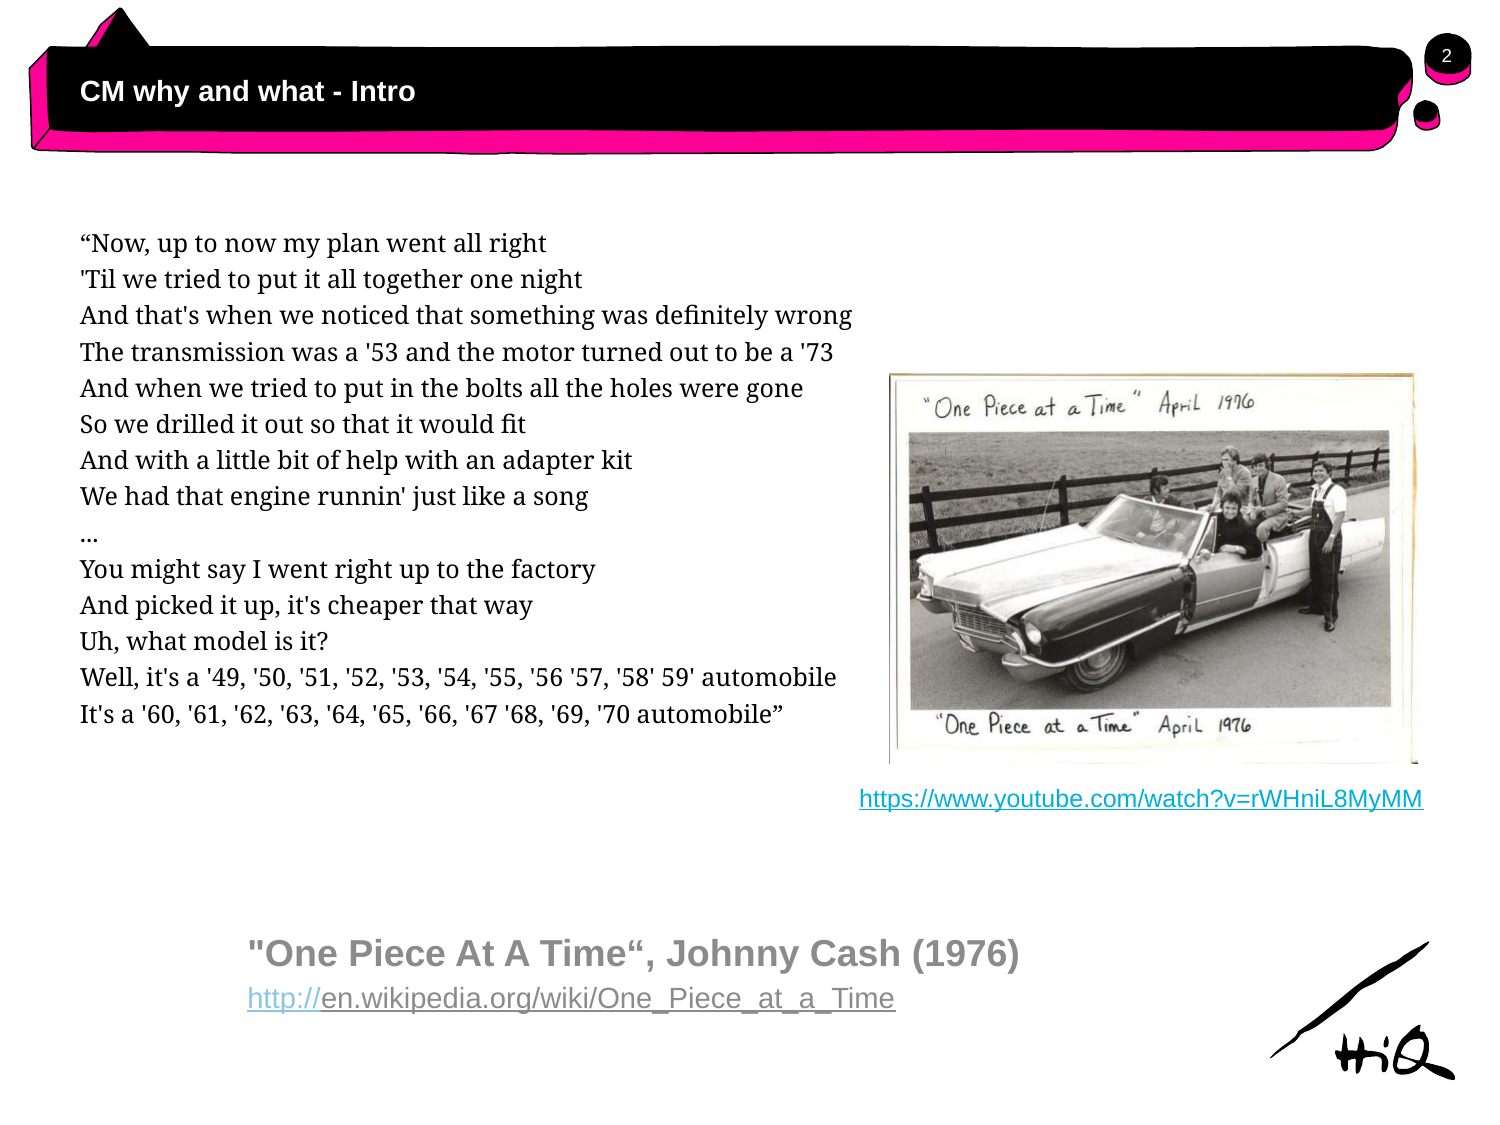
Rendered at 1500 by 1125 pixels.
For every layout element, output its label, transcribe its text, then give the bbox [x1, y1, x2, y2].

list "One Piece At A Time“, Johnny Cash (1976) http://en.wikipedia.org/wiki/One_Piece_at_a_Time [247, 928, 1276, 1094]
title CM why and what - Intro [64, 54, 1365, 126]
slide_number <number> [1423, 30, 1471, 79]
list “Now, up to now my plan went all right 'Til we tried to put it all together one night And that's when we noticed that something was definitely wrong The transmission was a '53 and the motor turned out to be a '73 And when we tried to put in the bolts all the holes were gone So we drilled it out so that it would fit And with a little bit of help with an adapter kit We had that engine runnin' just like a song ... You might say I went right up to the factory And picked it up, it's cheaper that way Uh, what model is it? Well, it's a '49, '50, '51, '52, '53, '54, '55, '56 '57, '58' 59' automobile It's a '60, '61, '62, '63, '64, '65, '66, '67 '68, '69, '70 automobile” [64, 220, 880, 929]
picture [889, 373, 1418, 764]
text_box https://www.youtube.com/watch?v=rWHniL8MyMM [844, 775, 1471, 820]
